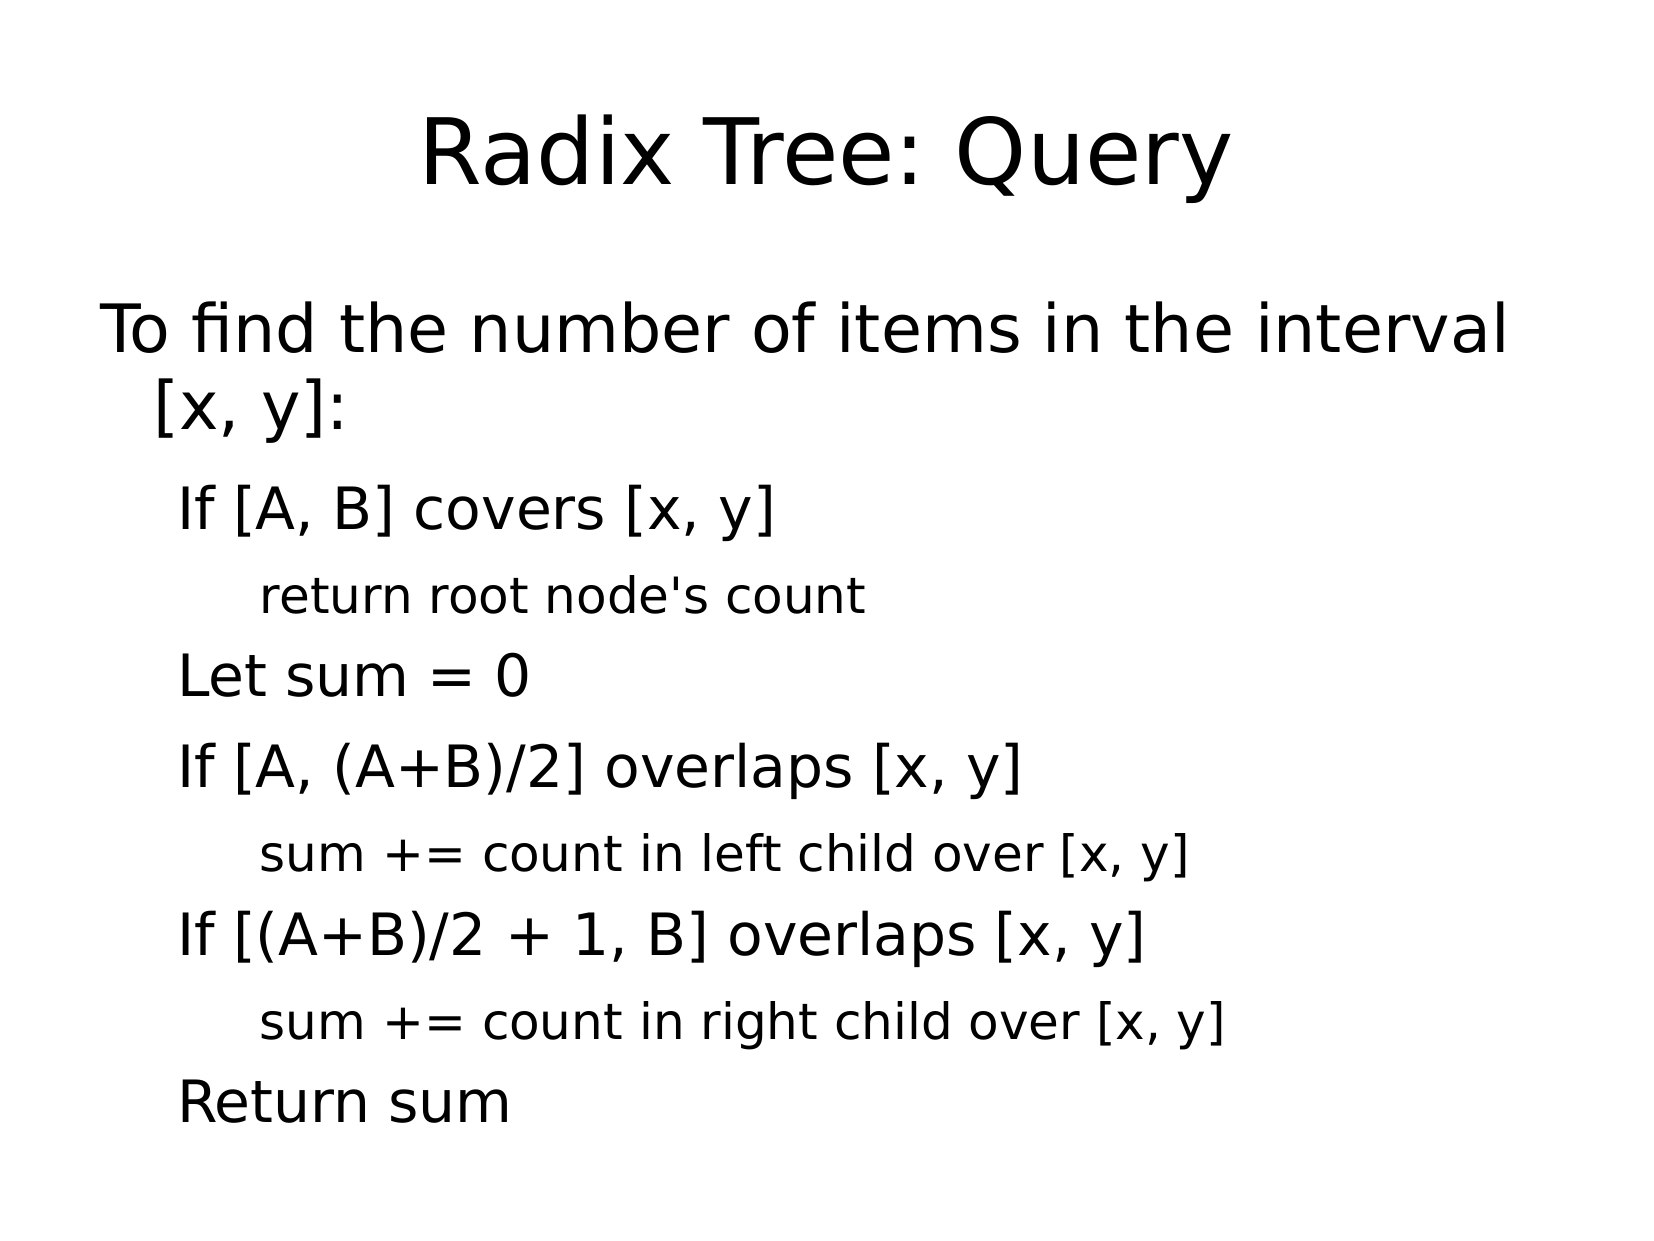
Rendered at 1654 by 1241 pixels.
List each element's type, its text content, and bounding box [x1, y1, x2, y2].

title Radix Tree: Query [82, 56, 1571, 250]
list To find the number of items in the interval [x, y]: If [A, B] covers [x, y] return root node's count Let sum = 0 If [A, (A+B)/2] overlaps [x, y] sum += count in left child over [x, y] If [(A+B)/2 + 1, B] overlaps [x, y] sum += count in right child over [x, y] Return sum [82, 290, 1571, 1137]
